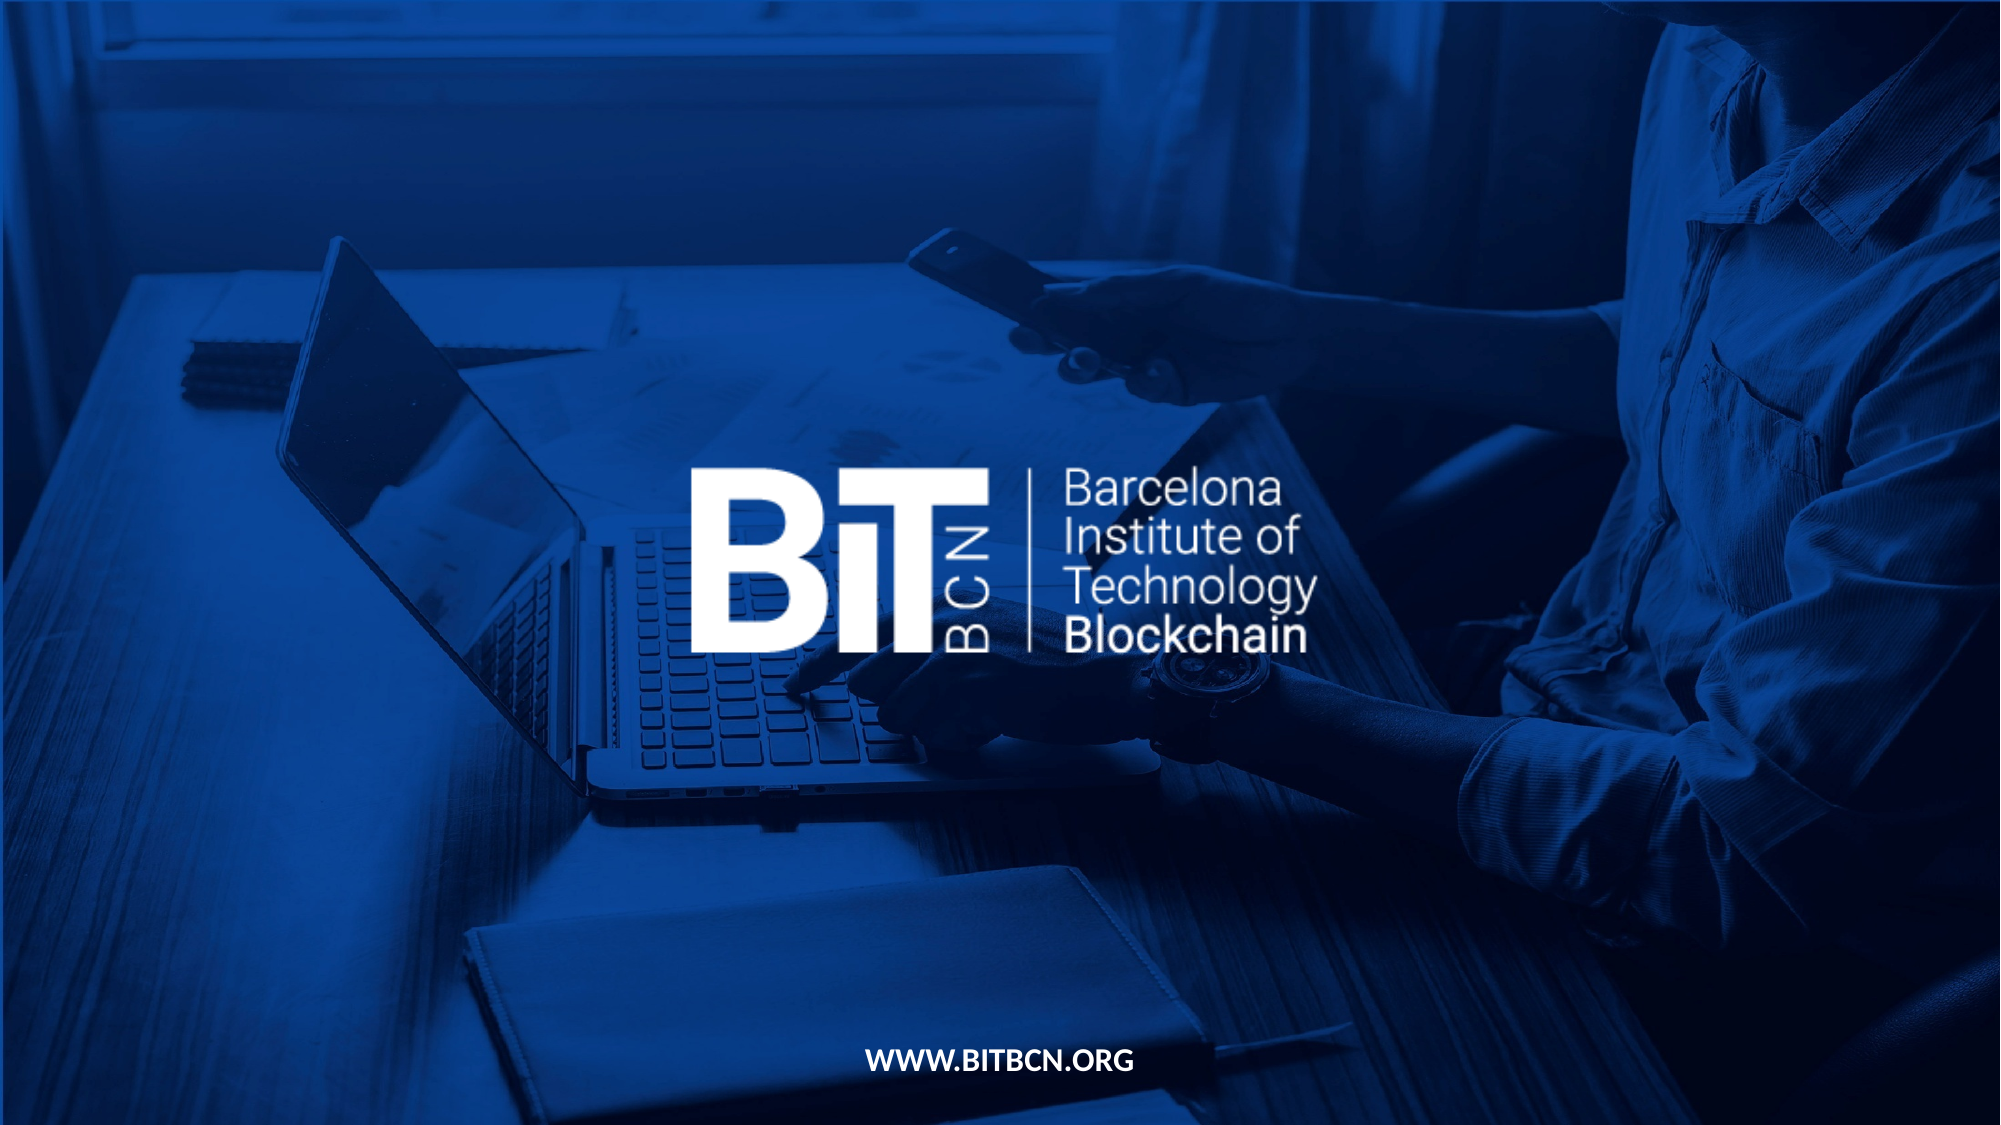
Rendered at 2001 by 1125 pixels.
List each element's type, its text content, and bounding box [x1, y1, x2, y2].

picture [0, 0, 2000, 1125]
text_box WWW.BITBCN.ORG [850, 1031, 1150, 1086]
